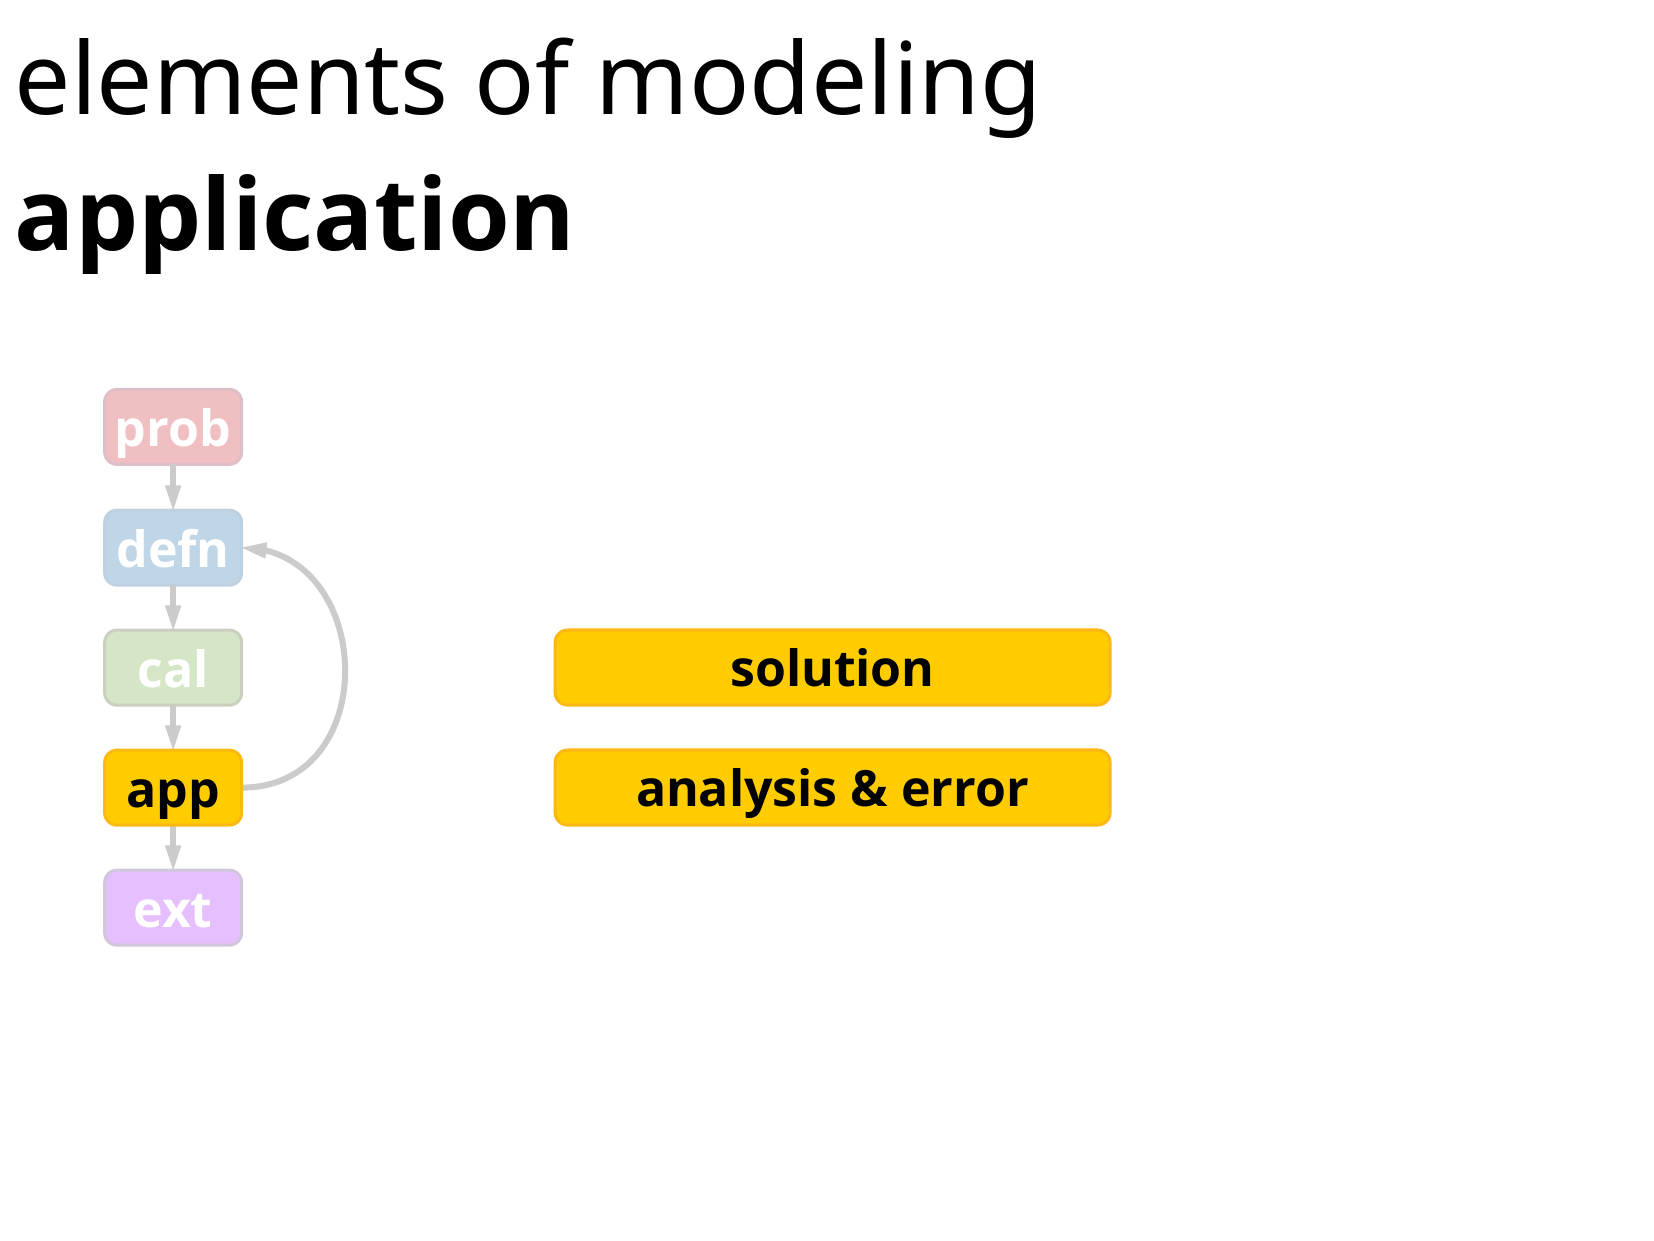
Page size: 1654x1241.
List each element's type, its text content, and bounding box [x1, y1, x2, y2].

text_box analysis & error [555, 750, 1111, 826]
text_box elements of modeling application [0, 0, 1121, 279]
text_box solution [555, 630, 1111, 706]
text_box [90, 375, 361, 961]
text_box app [104, 750, 242, 826]
